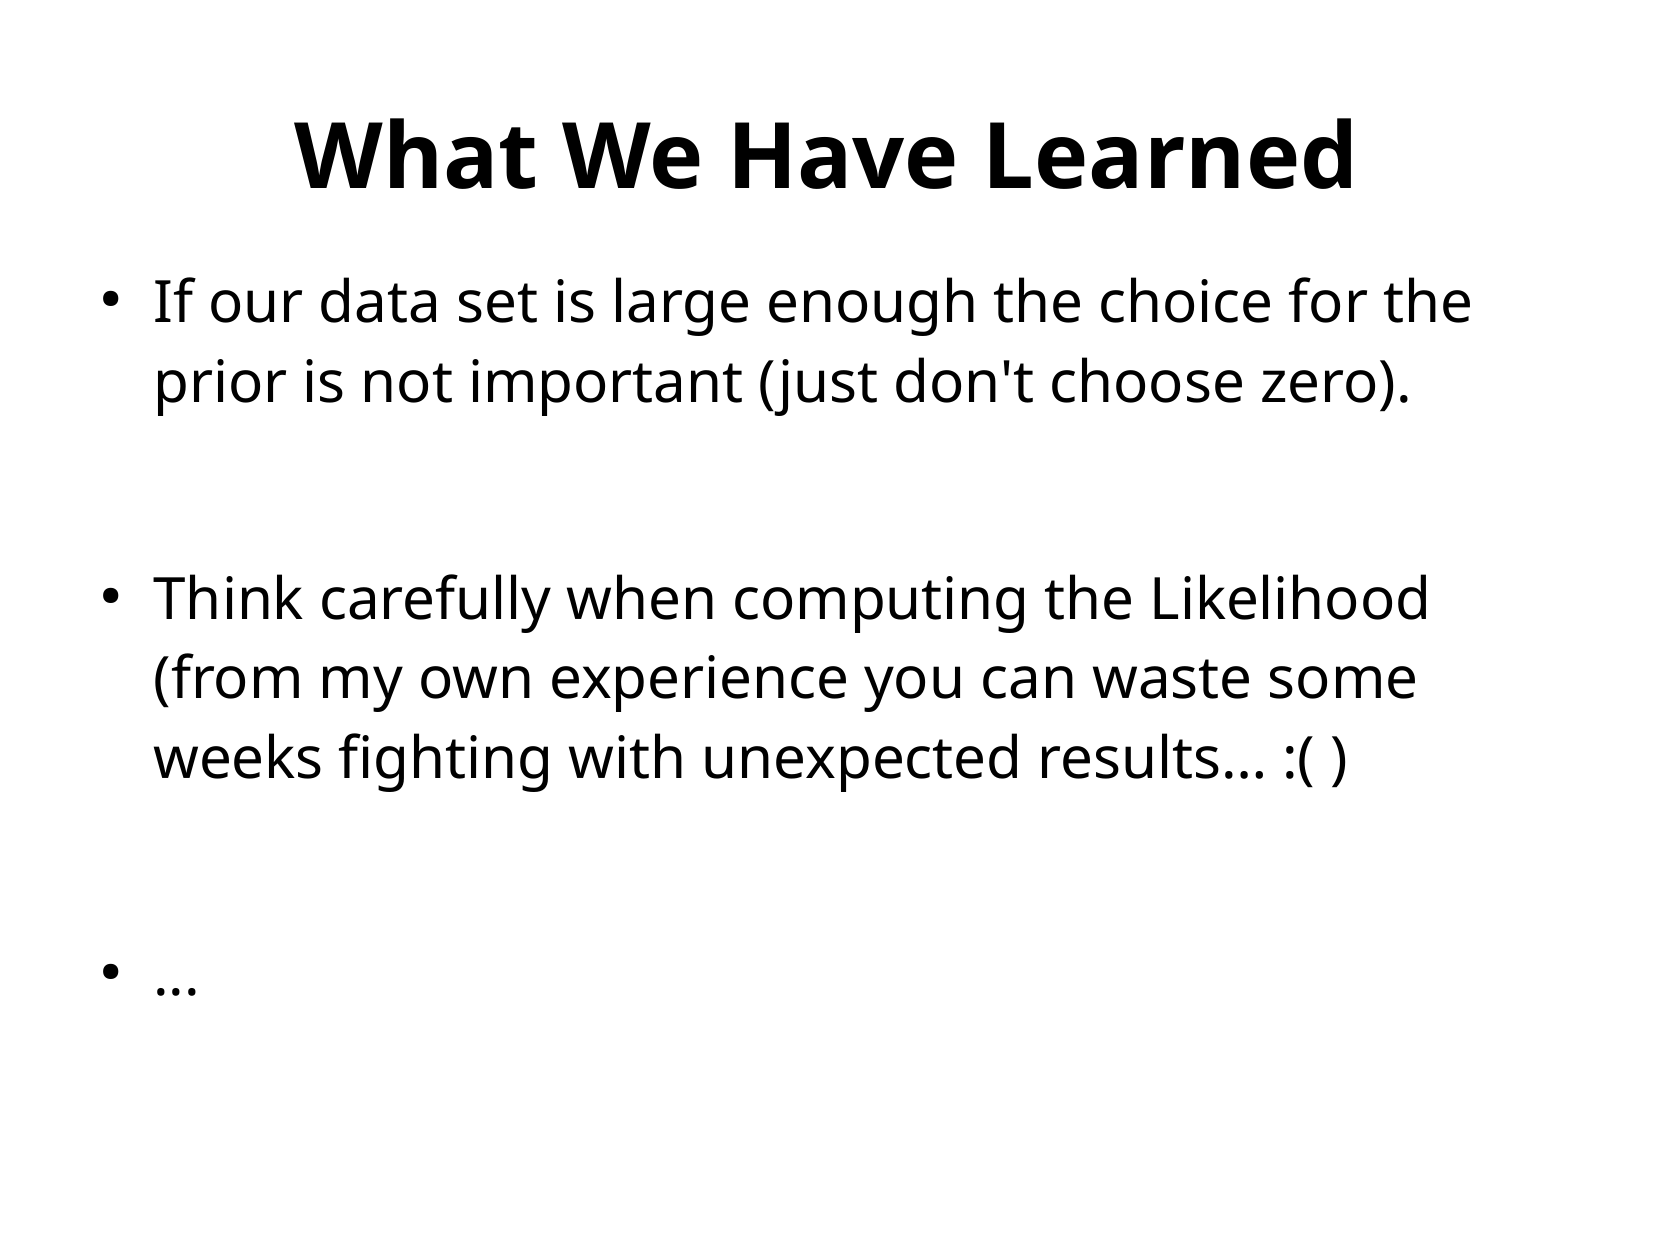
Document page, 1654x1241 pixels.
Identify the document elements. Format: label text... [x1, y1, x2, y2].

list If our data set is large enough the choice for the prior is not important (just don't choose zero). Think carefully when computing the Likelihood (from my own experience you can waste some weeks fighting with unexpected results… :( ) ... [82, 260, 1571, 1096]
title What We Have Learned [82, 49, 1571, 257]
